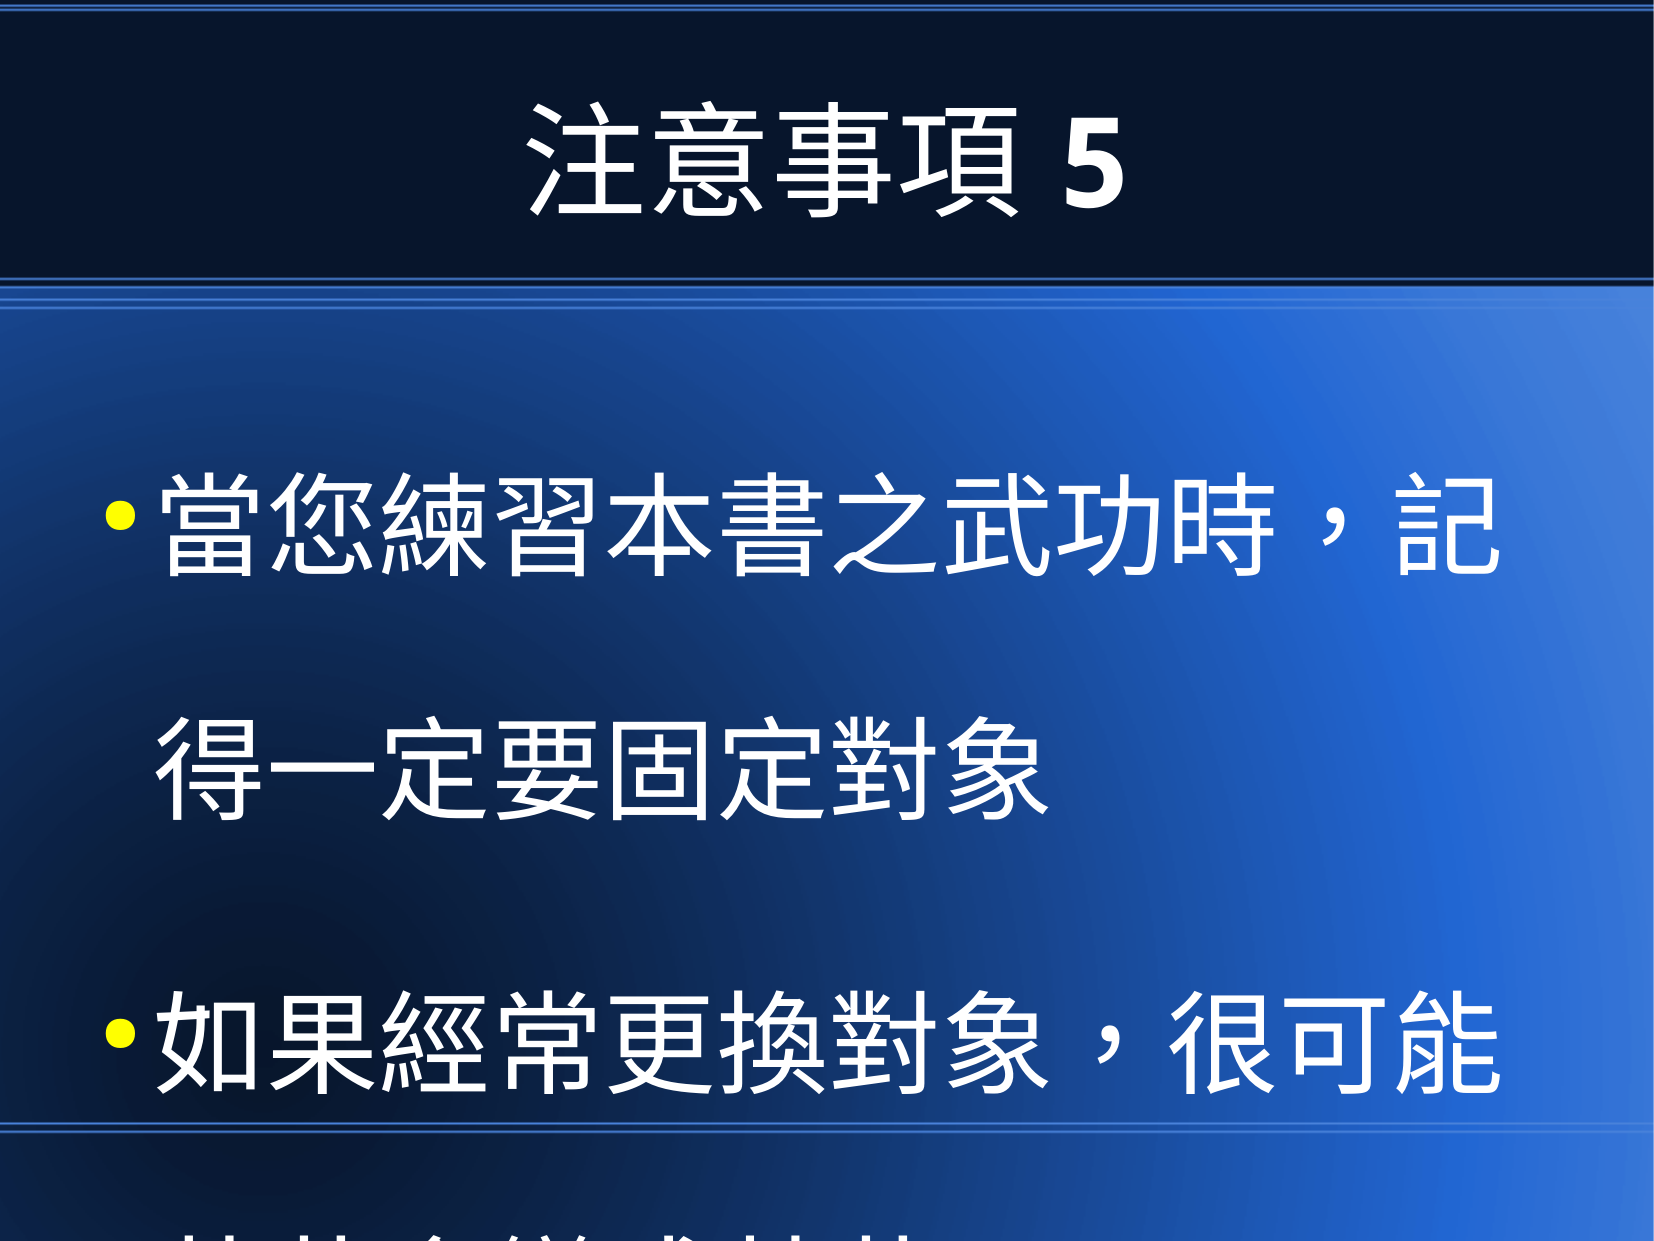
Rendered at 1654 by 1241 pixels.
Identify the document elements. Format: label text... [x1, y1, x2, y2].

list 當您練習本書之武功時，記得一定要固定對象 如果經常更換對象，很可能葵花會變成菜花 [82, 355, 1571, 1241]
picture [0, 0, 1654, 1241]
title 注意事項5 [82, 49, 1571, 257]
